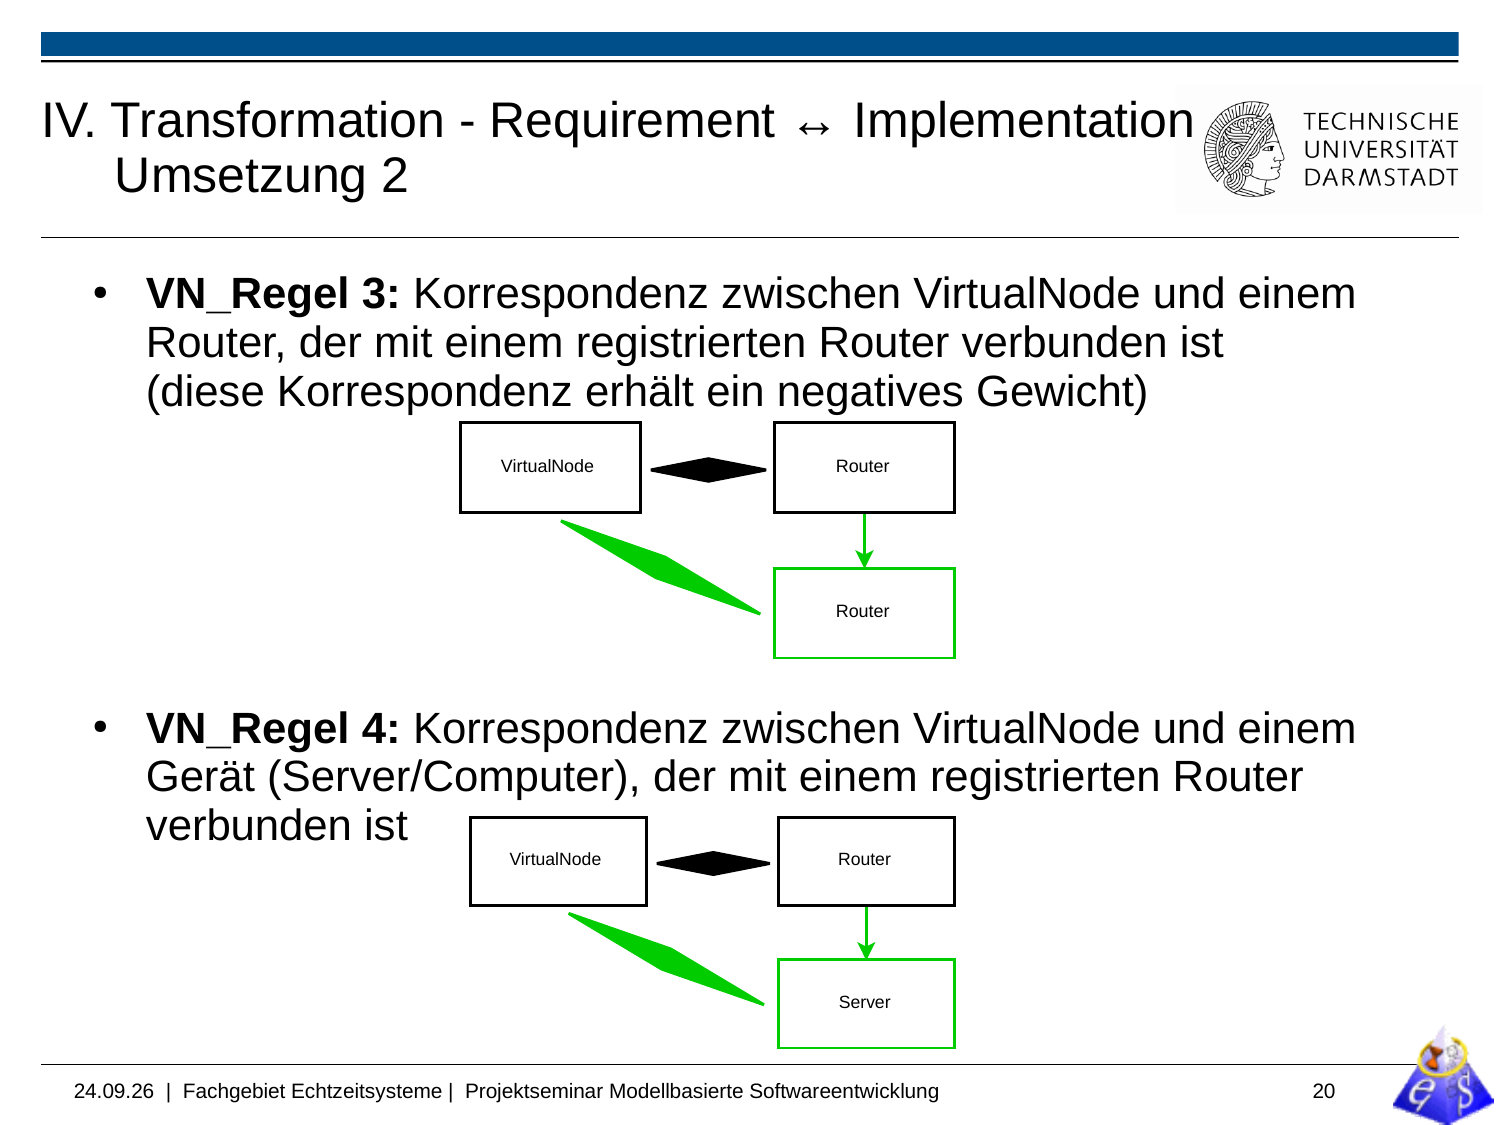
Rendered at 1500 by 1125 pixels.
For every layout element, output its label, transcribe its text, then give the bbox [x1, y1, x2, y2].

picture [458, 420, 957, 659]
picture [1393, 1023, 1494, 1125]
title IV. Transformation - Requirement ↔ Implementation Umsetzung 2 [41, 62, 1217, 233]
list VN_Regel 3: Korrespondenz zwischen VirtualNode und einem Router, der mit einem registrierten Router verbunden ist (diese Korrespondenz erhält ein negatives Gewicht) VN_Regel 4: Korrespondenz zwischen VirtualNode und einem Gerät (Server/Computer), der mit einem registrierten Router verbunden ist [75, 269, 1425, 922]
picture [1217, 84, 1483, 214]
picture [468, 814, 957, 1049]
